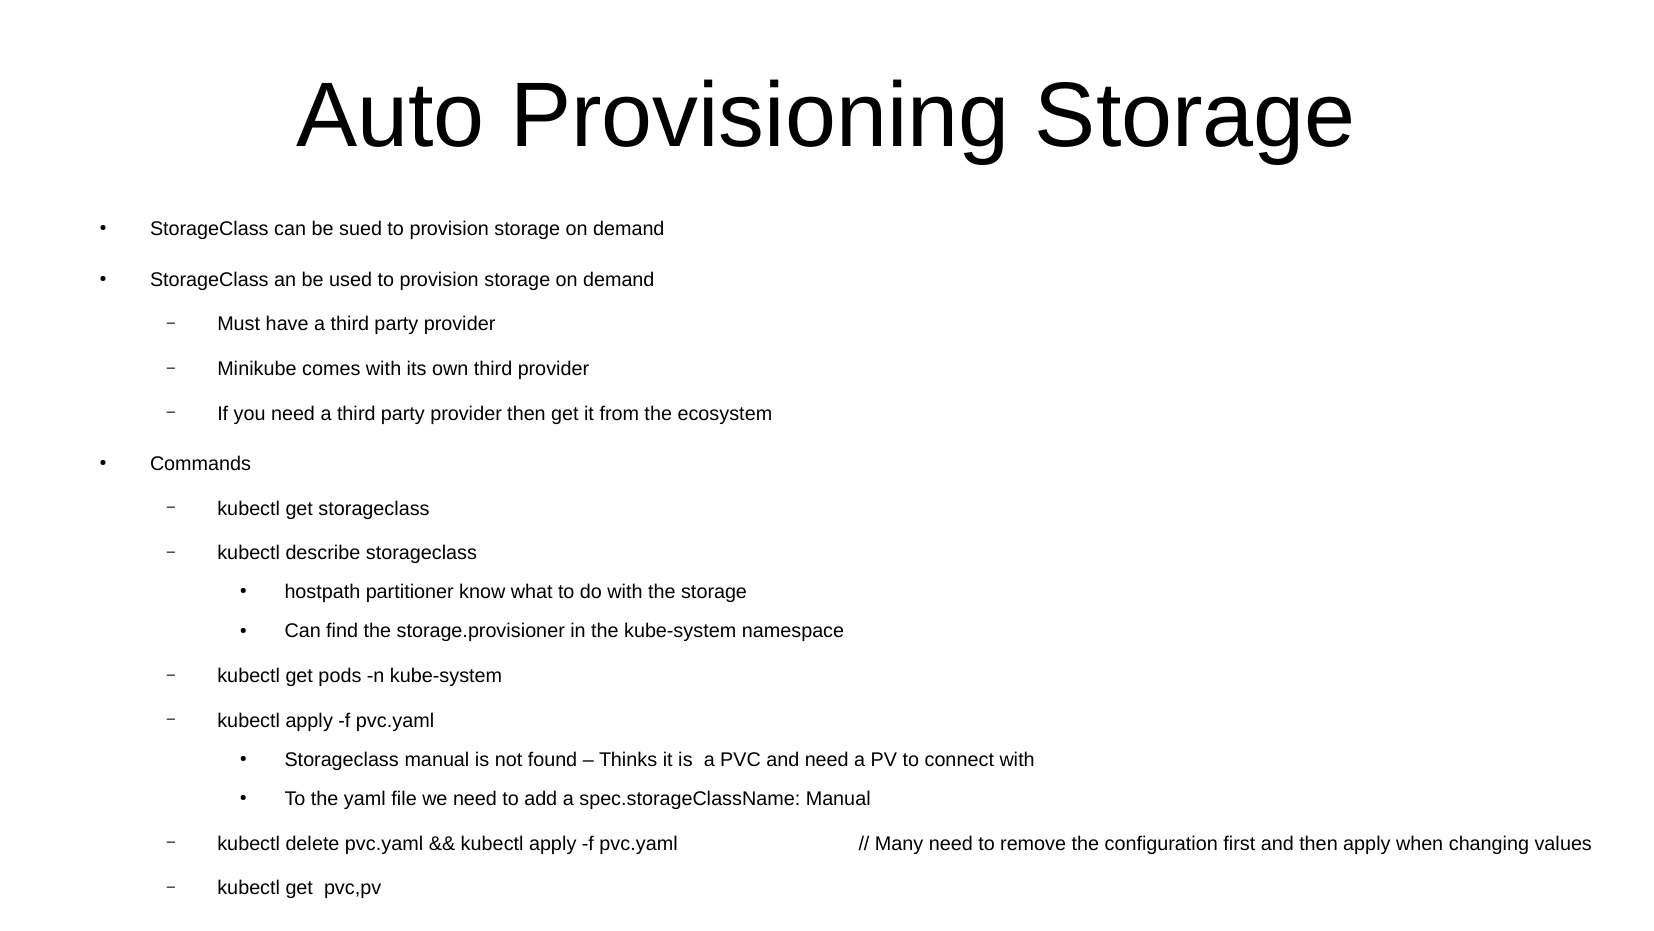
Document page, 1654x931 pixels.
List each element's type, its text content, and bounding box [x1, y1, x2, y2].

list StorageClass can be sued to provision storage on demand StorageClass an be used to provision storage on demand Must have a third party provider Minikube comes with its own third provider If you need a third party provider then get it from the ecosystem Commands kubectl get storageclass kubectl describe storageclass hostpath partitioner know what to do with the storage Can find the storage.provisioner in the kube-system namespace kubectl get pods -n kube-system kubectl apply -f pvc.yaml Storageclass manual is not found – Thinks it is a PVC and need a PV to connect with To the yaml file we need to add a spec.storageClassName: Manual kubectl delete pvc.yaml && kubectl apply -f pvc.yaml // Many need to remove the configuration first and then apply when changing values kubectl get pvc,pv [82, 217, 1613, 901]
title Auto Provisioning Storage [82, 37, 1571, 193]
